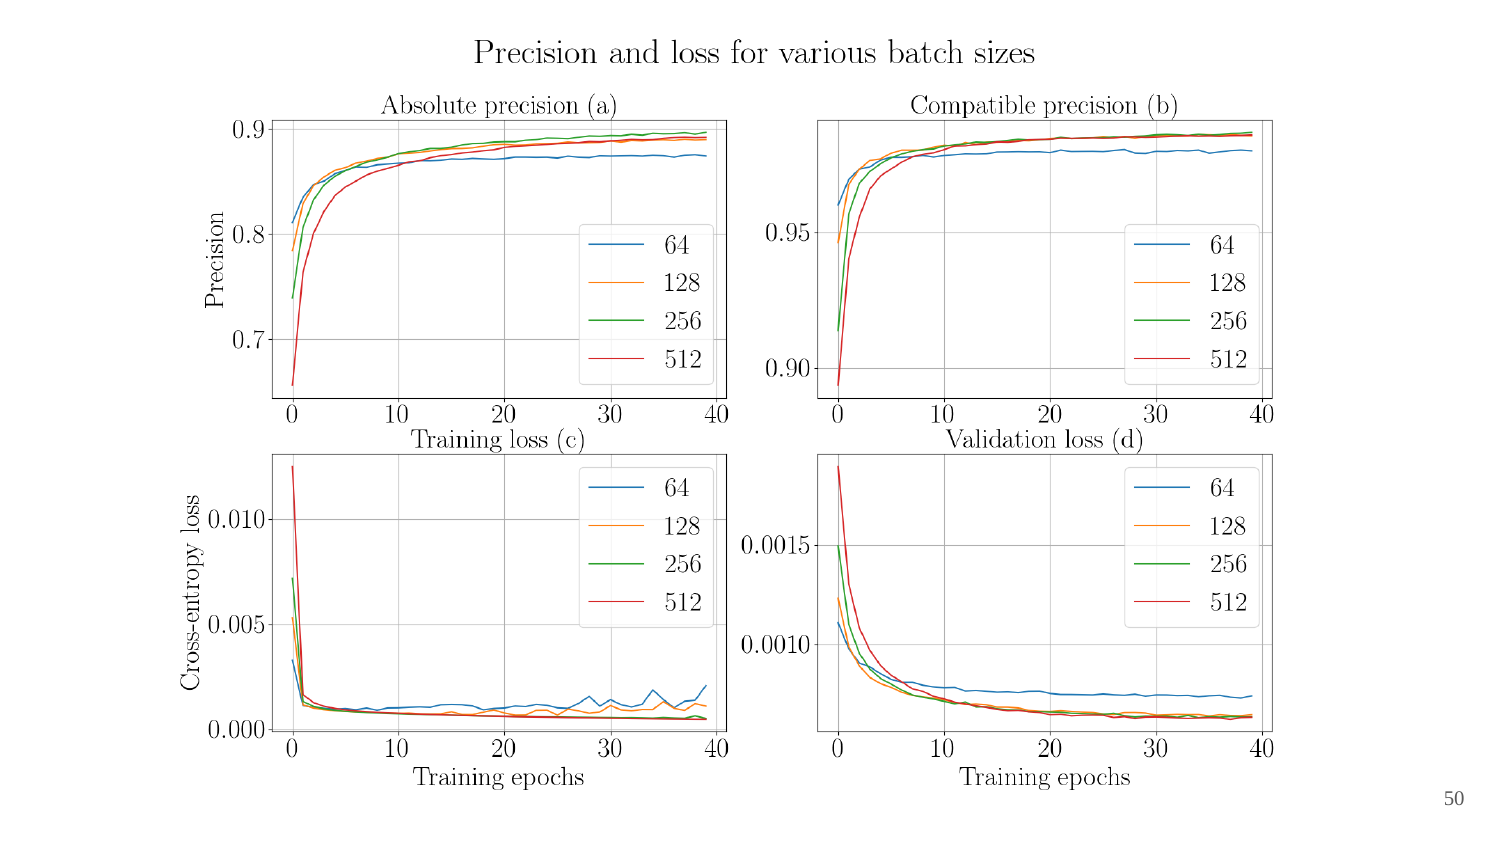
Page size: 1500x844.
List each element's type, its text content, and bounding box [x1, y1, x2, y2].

slide_number <number> [1389, 764, 1480, 830]
picture [110, 24, 1401, 819]
